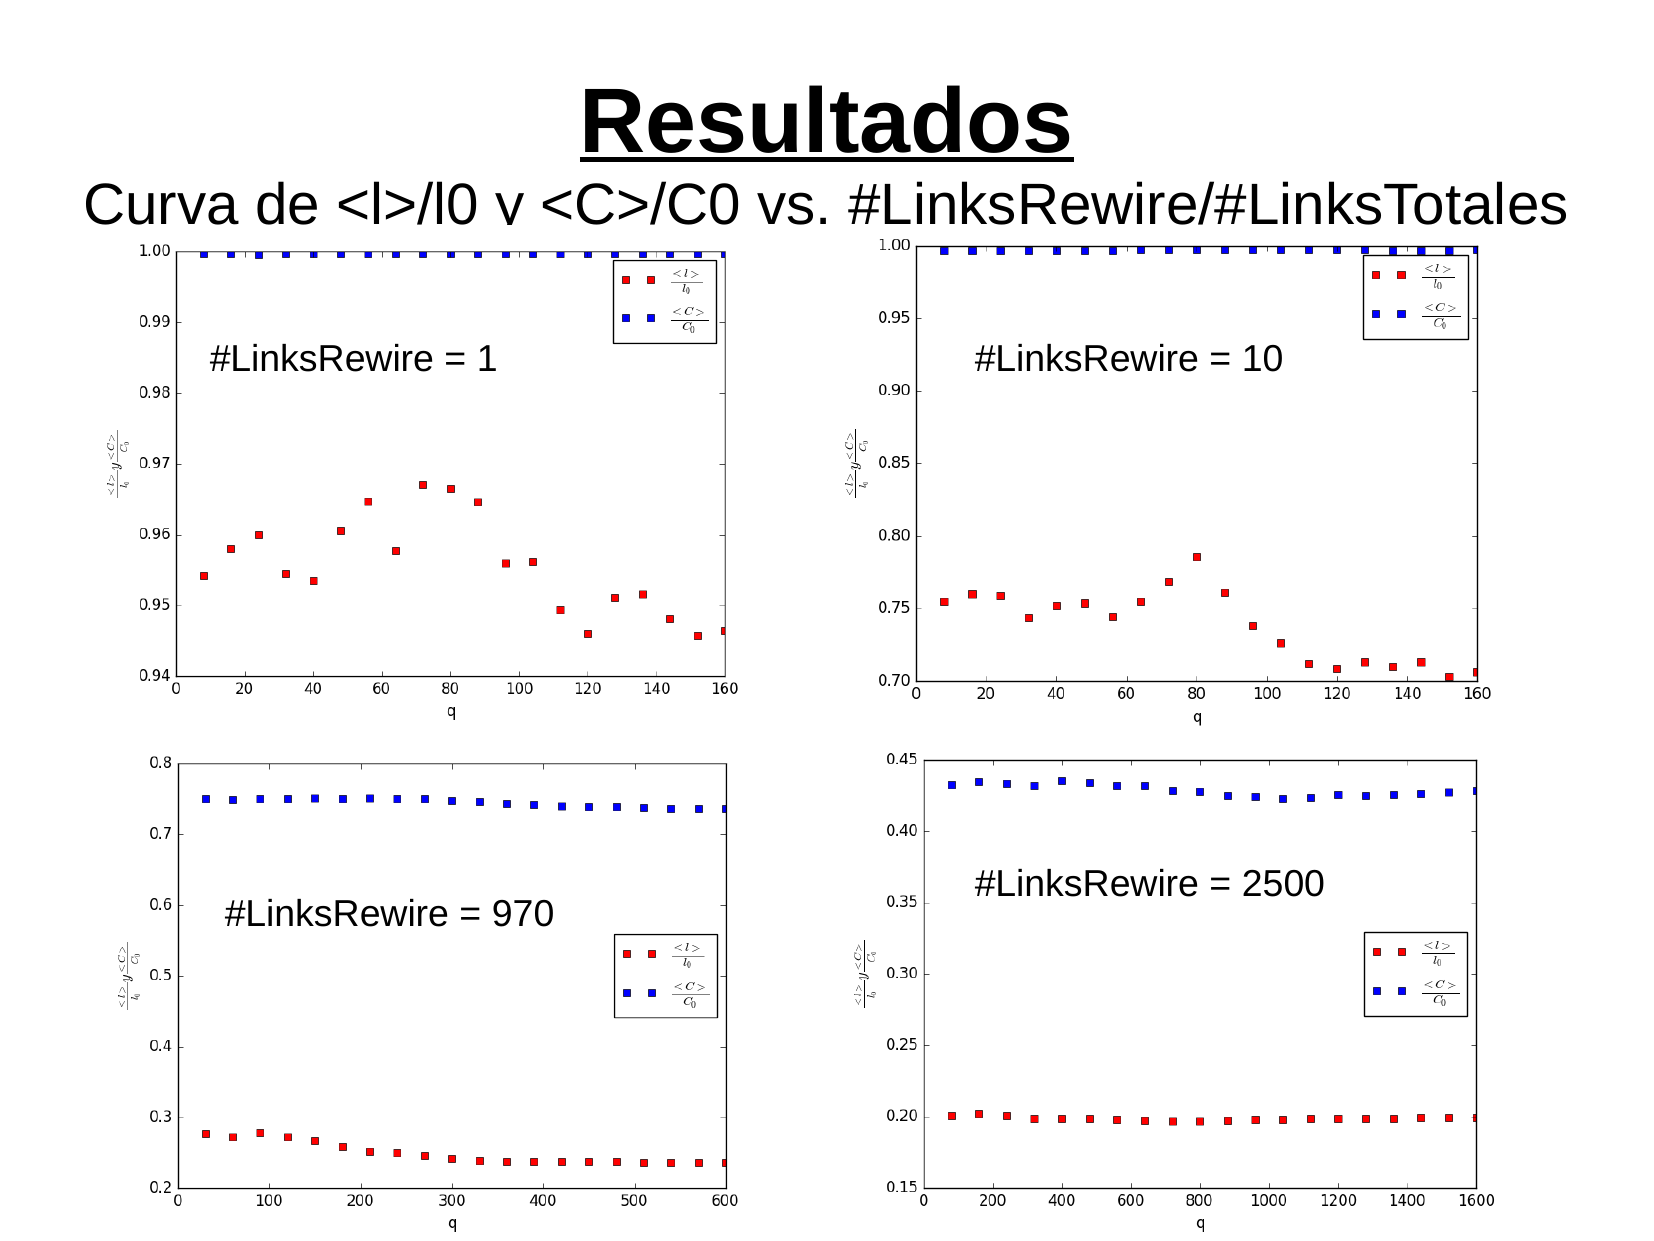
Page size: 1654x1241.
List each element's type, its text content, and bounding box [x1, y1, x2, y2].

text_box #LinksRewire = 10 [960, 330, 1306, 391]
picture [841, 229, 1502, 1241]
title Resultados Curva de <l>/l0 y <C>/C0 vs. #LinksRewire/#LinksTotales [82, 49, 1571, 257]
text_box #LinksRewire = 1 [195, 330, 541, 391]
picture [104, 746, 750, 1241]
text_box #LinksRewire = 970 [210, 885, 586, 946]
picture [104, 225, 751, 721]
text_box #LinksRewire = 2500 [960, 855, 1381, 916]
